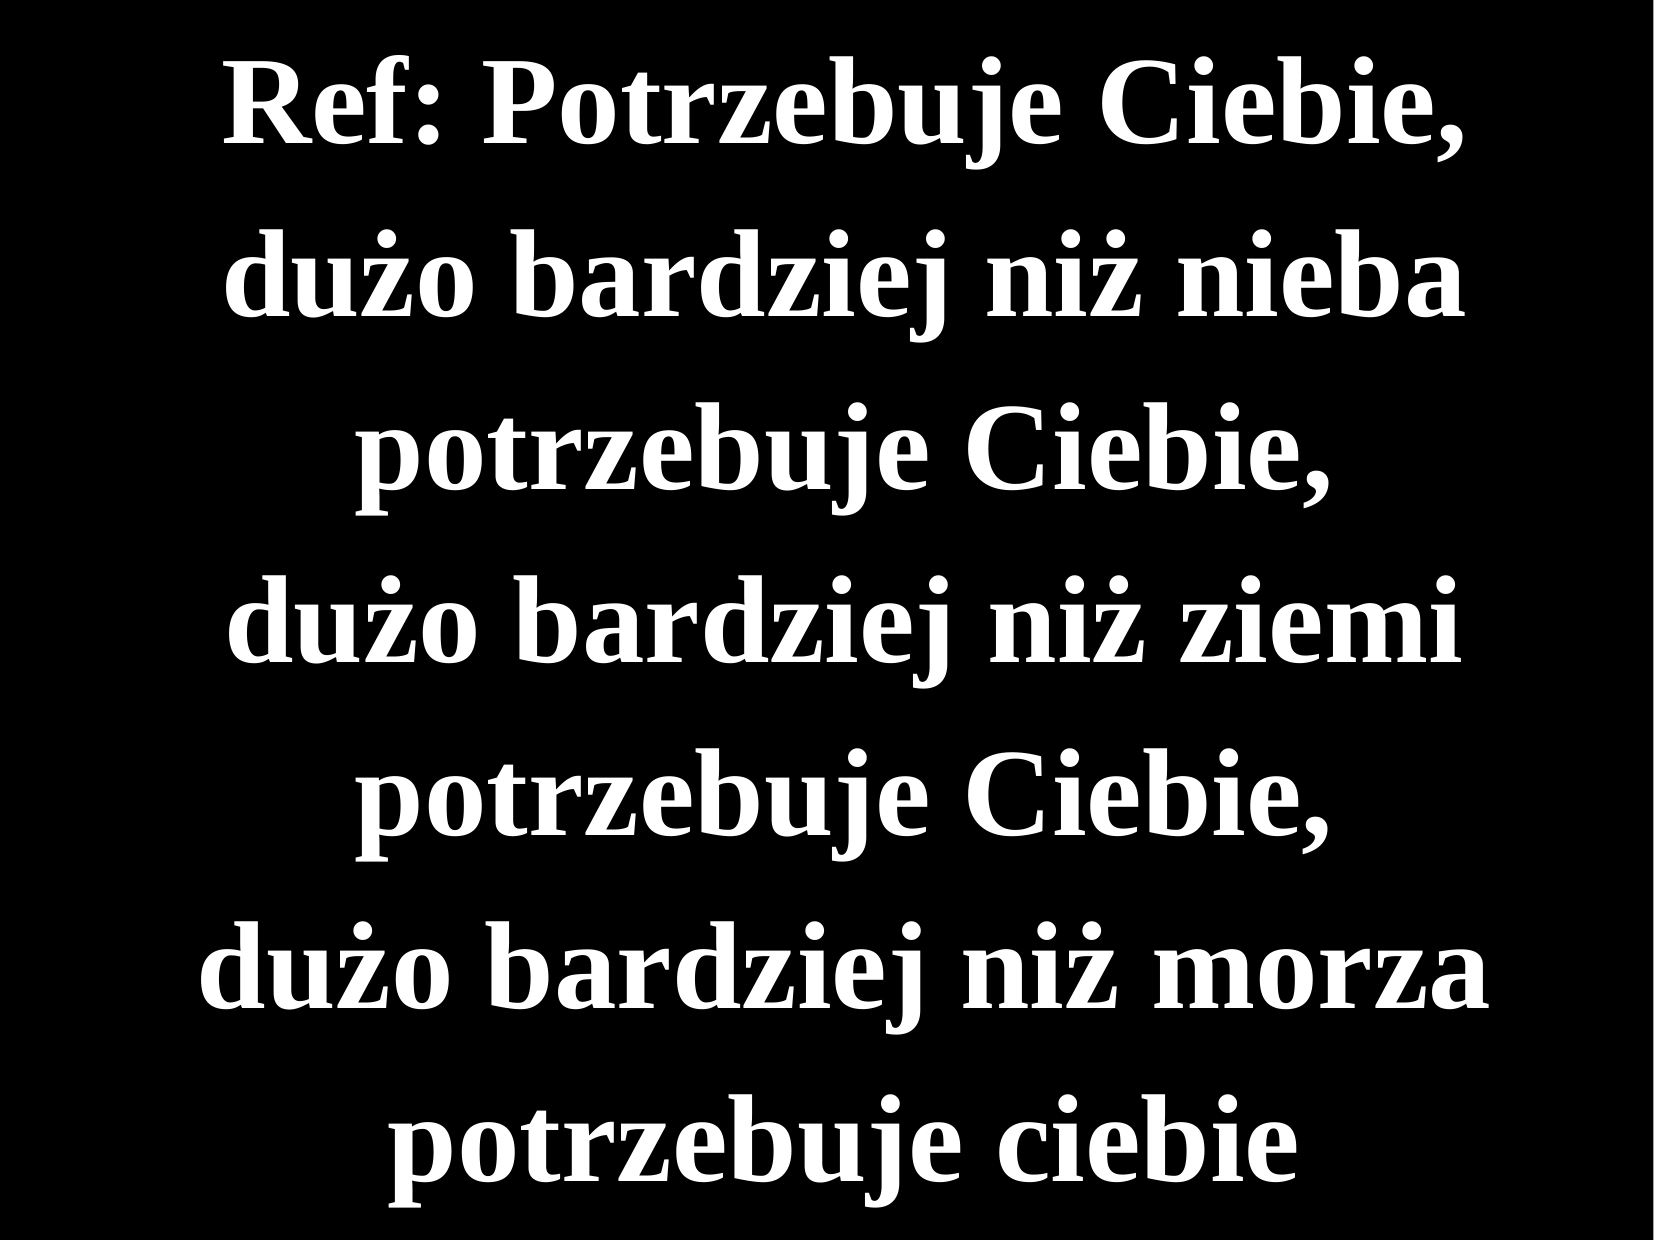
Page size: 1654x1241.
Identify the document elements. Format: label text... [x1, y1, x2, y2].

subtitle Ref: Potrzebuje Ciebie, ppp dużo bardziej niż nieba ppp potrzebuje Ciebie, ppp dużo bardziej niż ziemi ppp potrzebuje Ciebie, ppp dużo bardziej niż morza ppp potrzebuje ciebie [0, 0, 1654, 1241]
